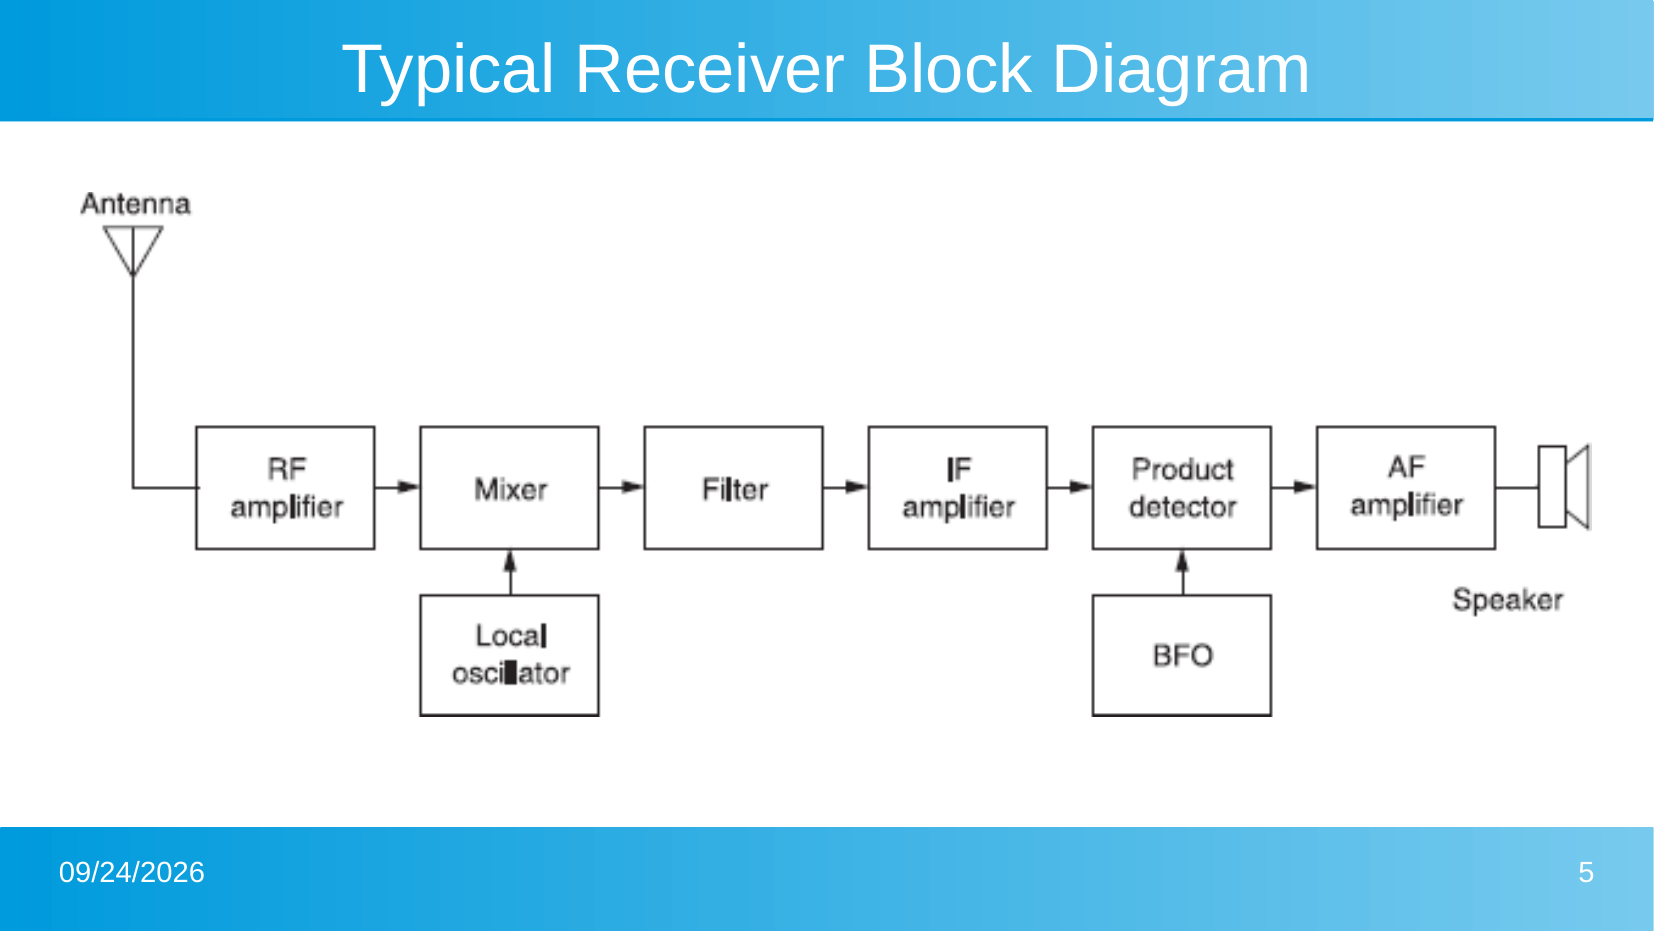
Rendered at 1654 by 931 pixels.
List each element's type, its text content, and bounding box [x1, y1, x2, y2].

title Typical Receiver Block Diagram [59, 29, 1595, 108]
picture [79, 192, 1592, 717]
